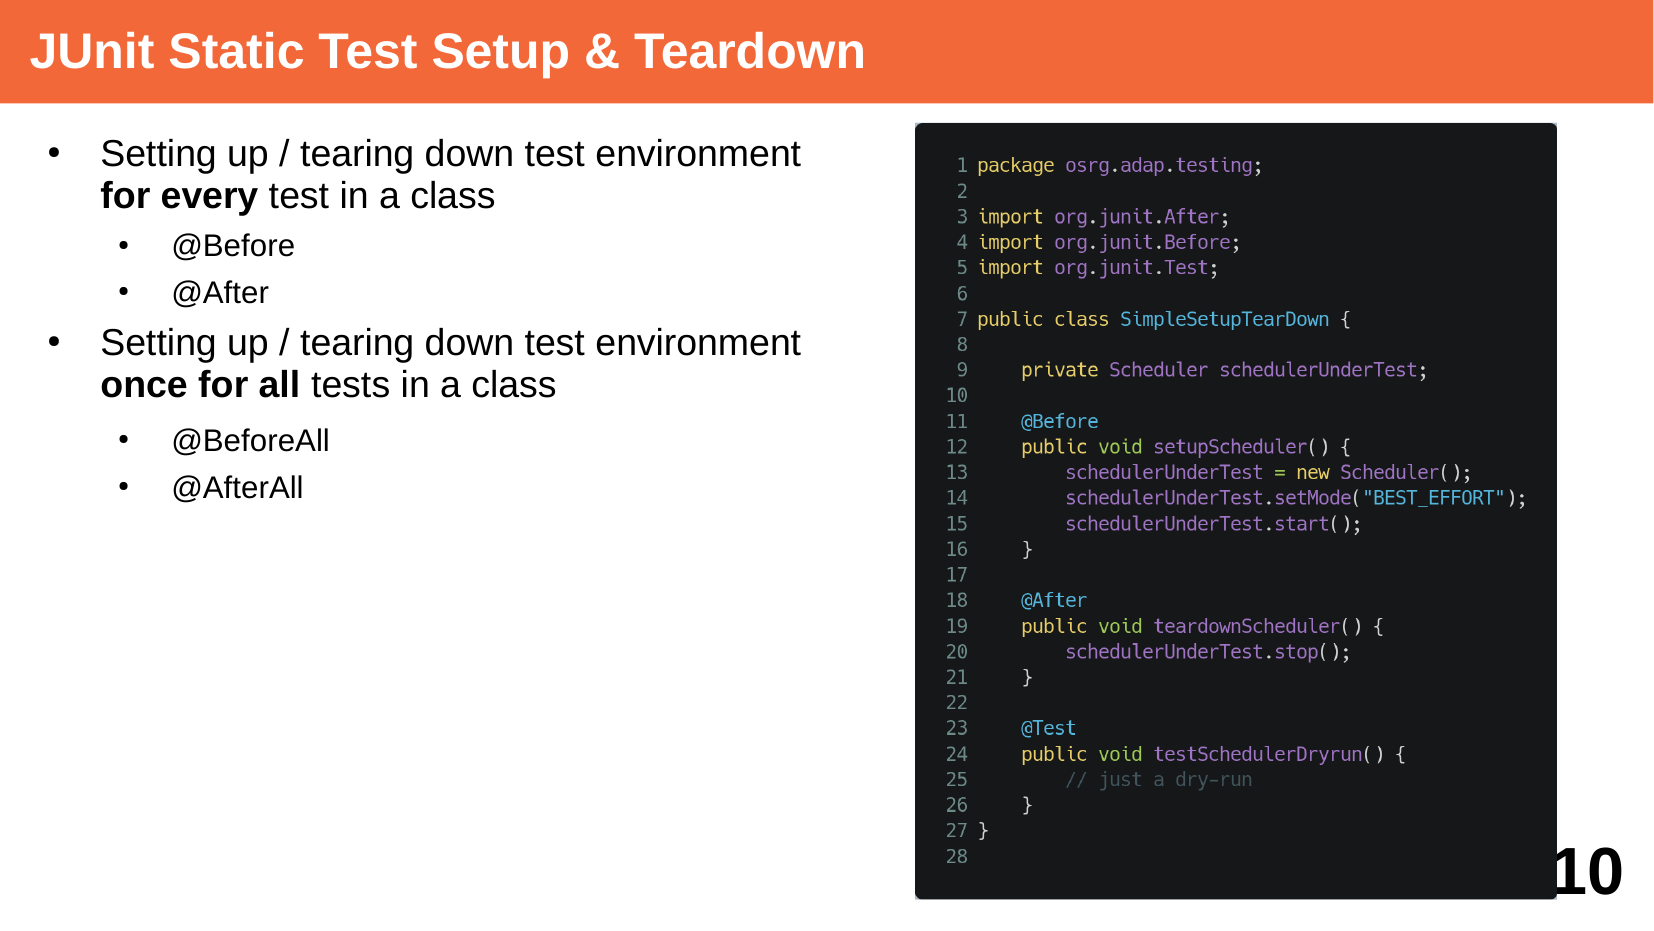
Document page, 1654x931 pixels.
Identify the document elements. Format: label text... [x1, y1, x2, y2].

picture [915, 122, 1557, 901]
list Setting up / tearing down test environment for every test in a class @Before @After Setting up / tearing down test environment once for all tests in a class @BeforeAll @AfterAll [29, 132, 826, 813]
title JUnit Static Test Setup & Teardown [0, 0, 1654, 104]
